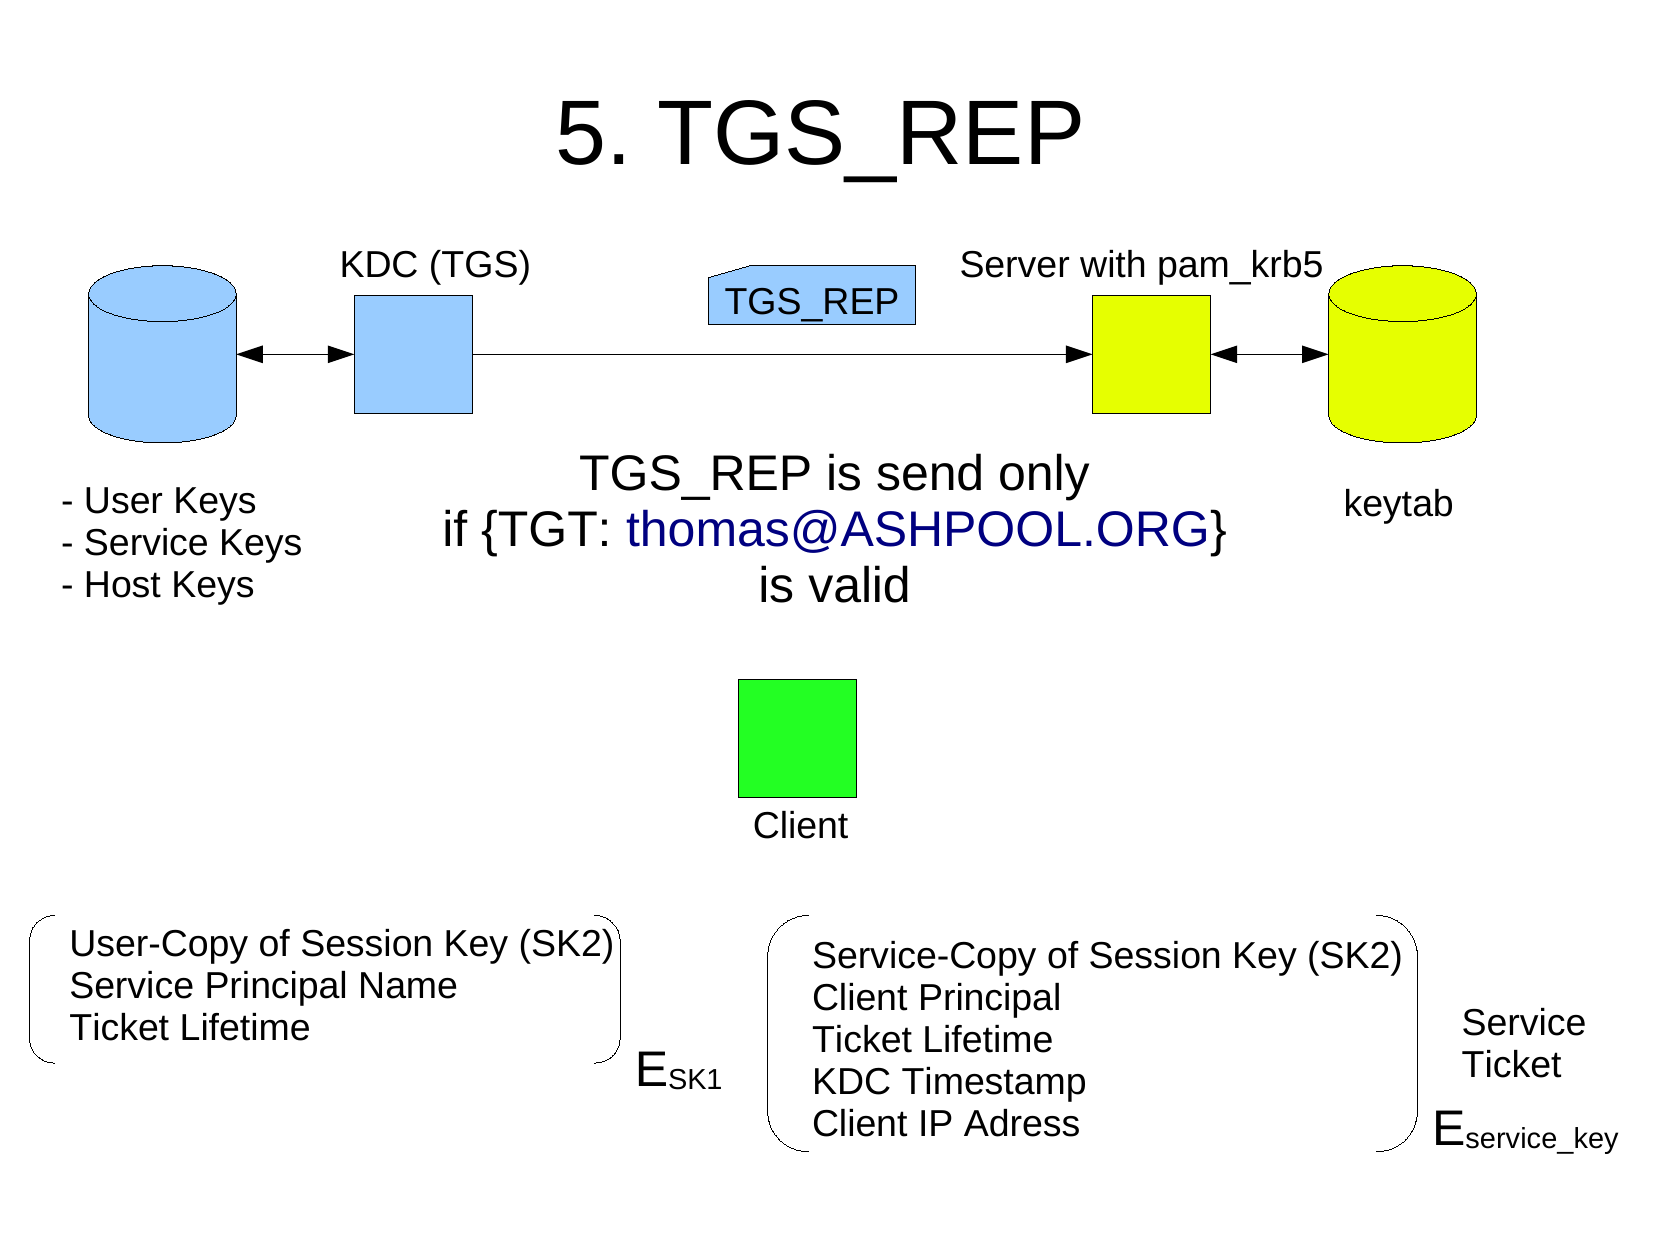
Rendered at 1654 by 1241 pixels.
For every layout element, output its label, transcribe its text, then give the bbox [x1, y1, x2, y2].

text_box Service Ticket [1446, 993, 1625, 1092]
text_box [1092, 295, 1211, 414]
text_box User-Copy of Session Key (SK2) Service Principal Name Ticket Lifetime [54, 915, 680, 1057]
title 5. TGS_REP [76, 29, 1565, 237]
text_box TGS_REP is send only if {TGT: thomas@ASHPOOL.ORG} is valid [427, 438, 1225, 621]
text_box [354, 295, 473, 414]
text_box Service-Copy of Session Key (SK2) Client Principal Ticket Lifetime KDC Timestamp Client IP Adress [797, 926, 1447, 1152]
text_box [738, 679, 857, 797]
text_box ESK1 [620, 1033, 827, 1123]
text_box - User Keys - Service Keys - Host Keys [46, 472, 314, 614]
text_box Client [738, 797, 886, 855]
text_box [1328, 265, 1477, 443]
text_box Eservice_key [1417, 1092, 1654, 1182]
text_box Server with pam_krb5 [944, 236, 1359, 294]
text_box [88, 265, 237, 443]
text_box KDC (TGS) [324, 236, 543, 294]
text_box TGS_REP [708, 265, 916, 325]
text_box keytab [1328, 474, 1468, 532]
